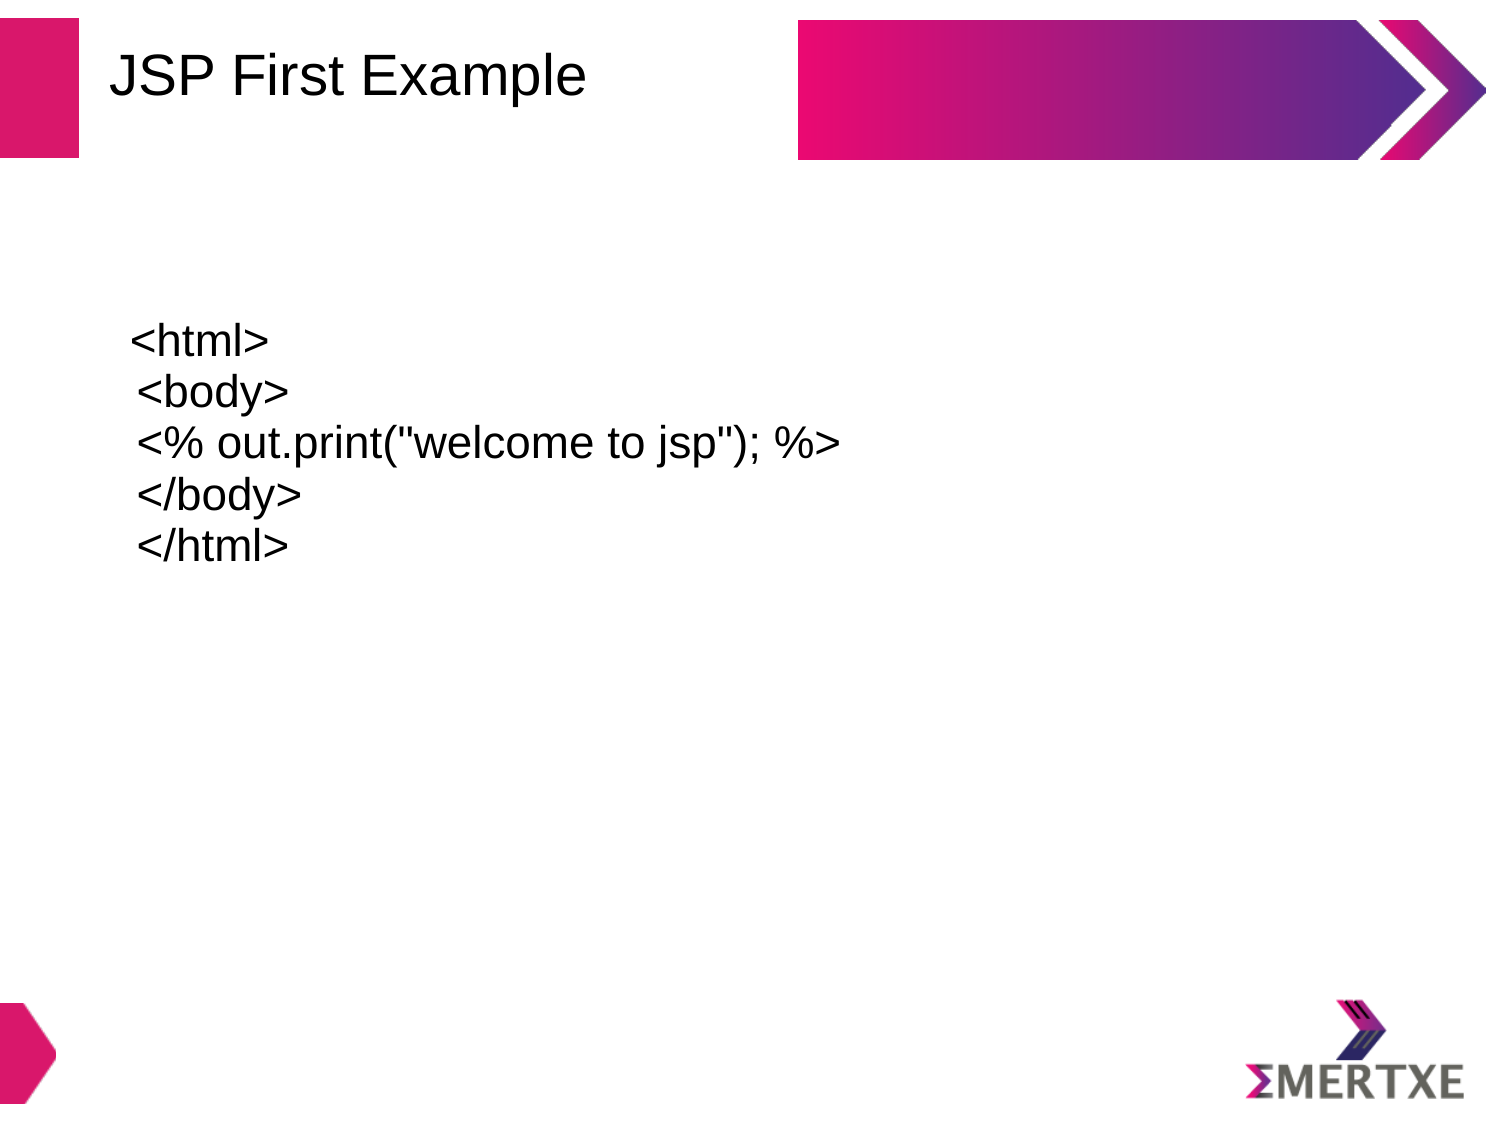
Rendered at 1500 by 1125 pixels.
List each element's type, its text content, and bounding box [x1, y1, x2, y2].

picture [1245, 996, 1465, 1099]
text_box JSP First Example [94, 35, 756, 116]
text_box <html> <body> <% out.print("welcome to jsp"); %> </body> </html> [70, 307, 1276, 579]
picture [798, 20, 1486, 160]
